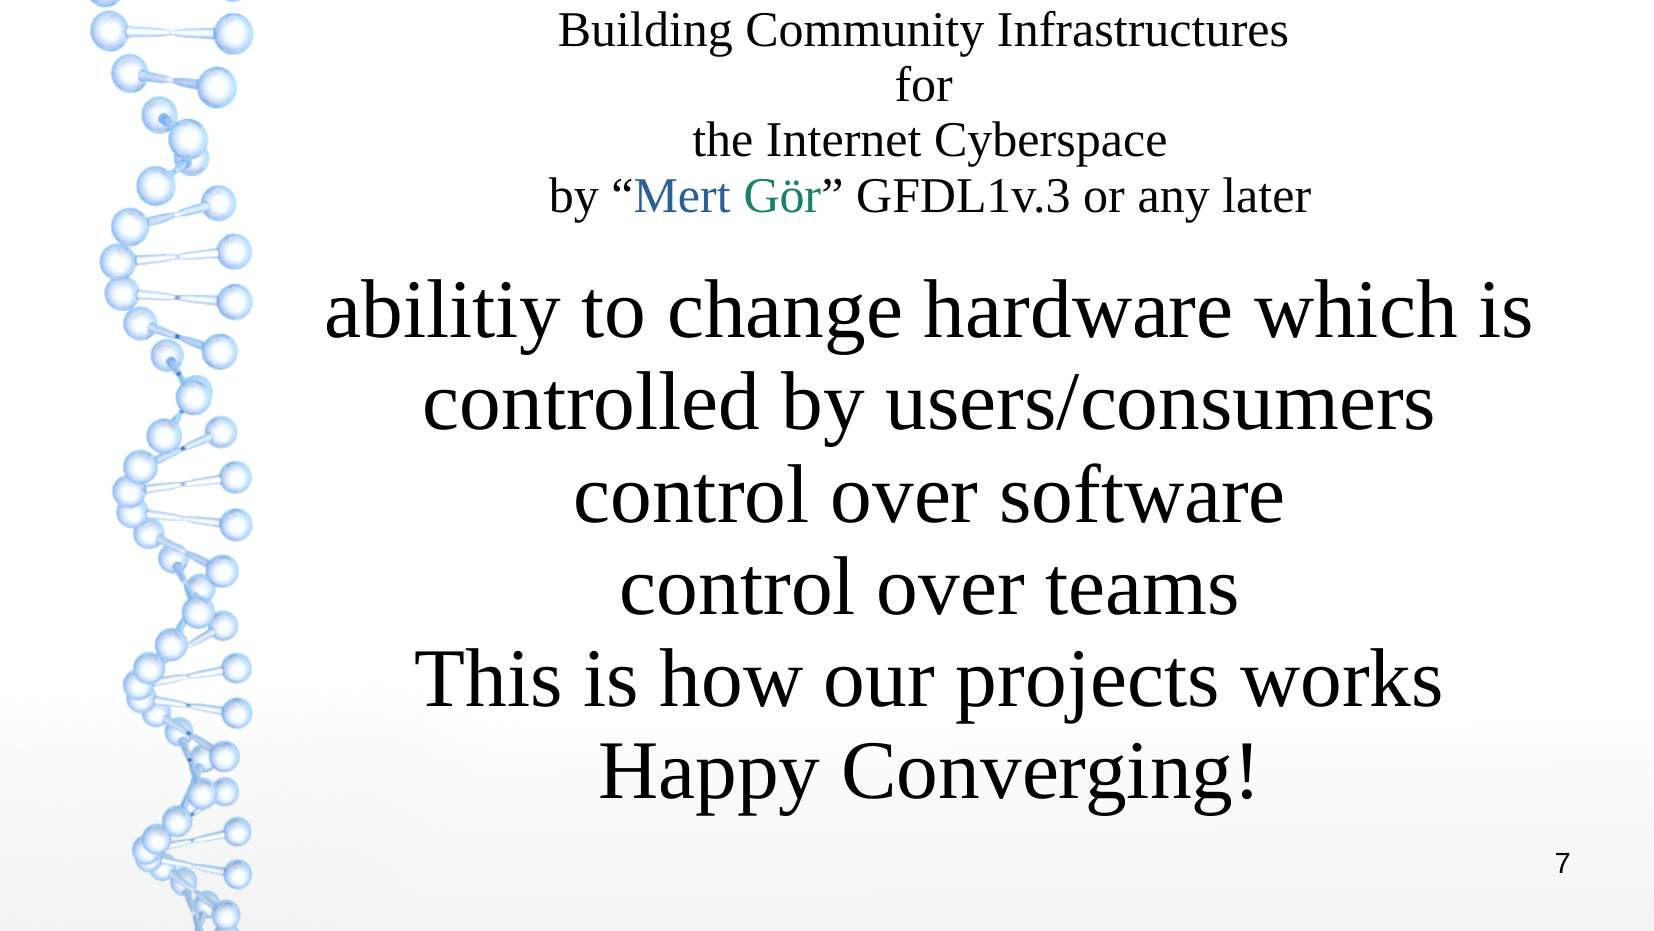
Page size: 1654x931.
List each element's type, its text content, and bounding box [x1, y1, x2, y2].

subtitle abilitiy to change hardware which is controlled by users/consumers control over software control over teams This is how our projects works Happy Converging! [265, 171, 1595, 817]
title Building Community Infrastructures for the Internet Cyberspace by “Mert Gör” GFDL1v.3 or any later [265, 1, 1595, 171]
picture [0, 0, 1654, 931]
